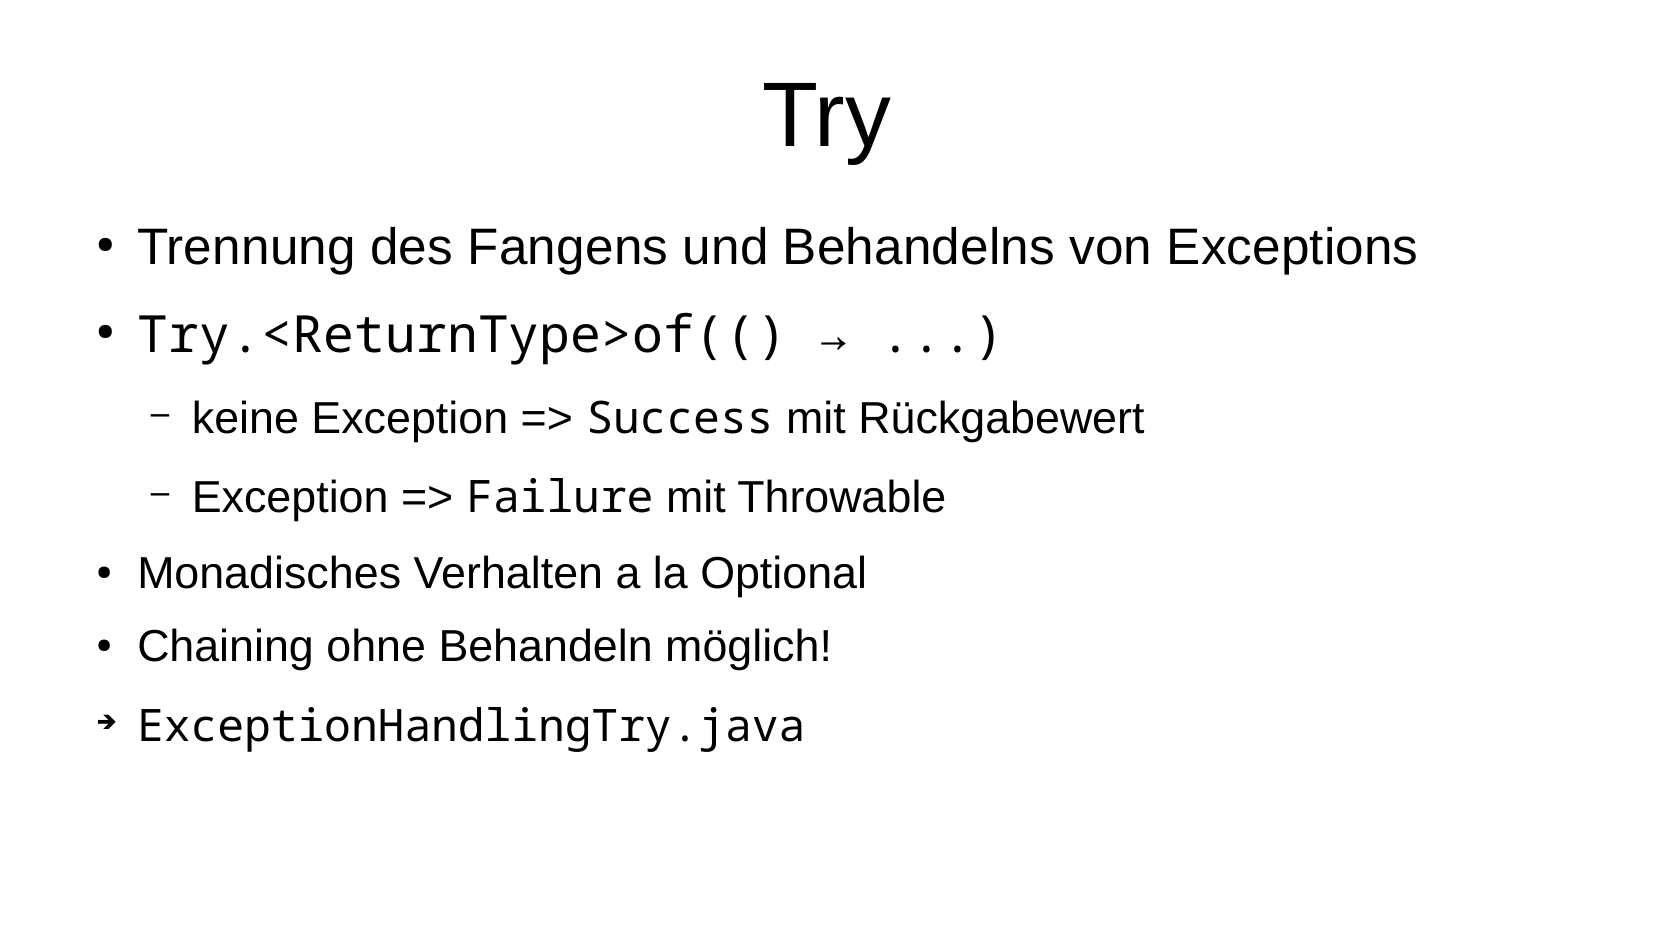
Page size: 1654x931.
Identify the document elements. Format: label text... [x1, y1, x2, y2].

title Try [82, 37, 1571, 193]
list Trennung des Fangens und Behandelns von Exceptions Try.<ReturnType>of(() → ...) keine Exception => Success mit Rückgabewert Exception => Failure mit Throwable Monadisches Verhalten a la Optional Chaining ohne Behandeln möglich! ExceptionHandlingTry.java [82, 217, 1571, 758]
